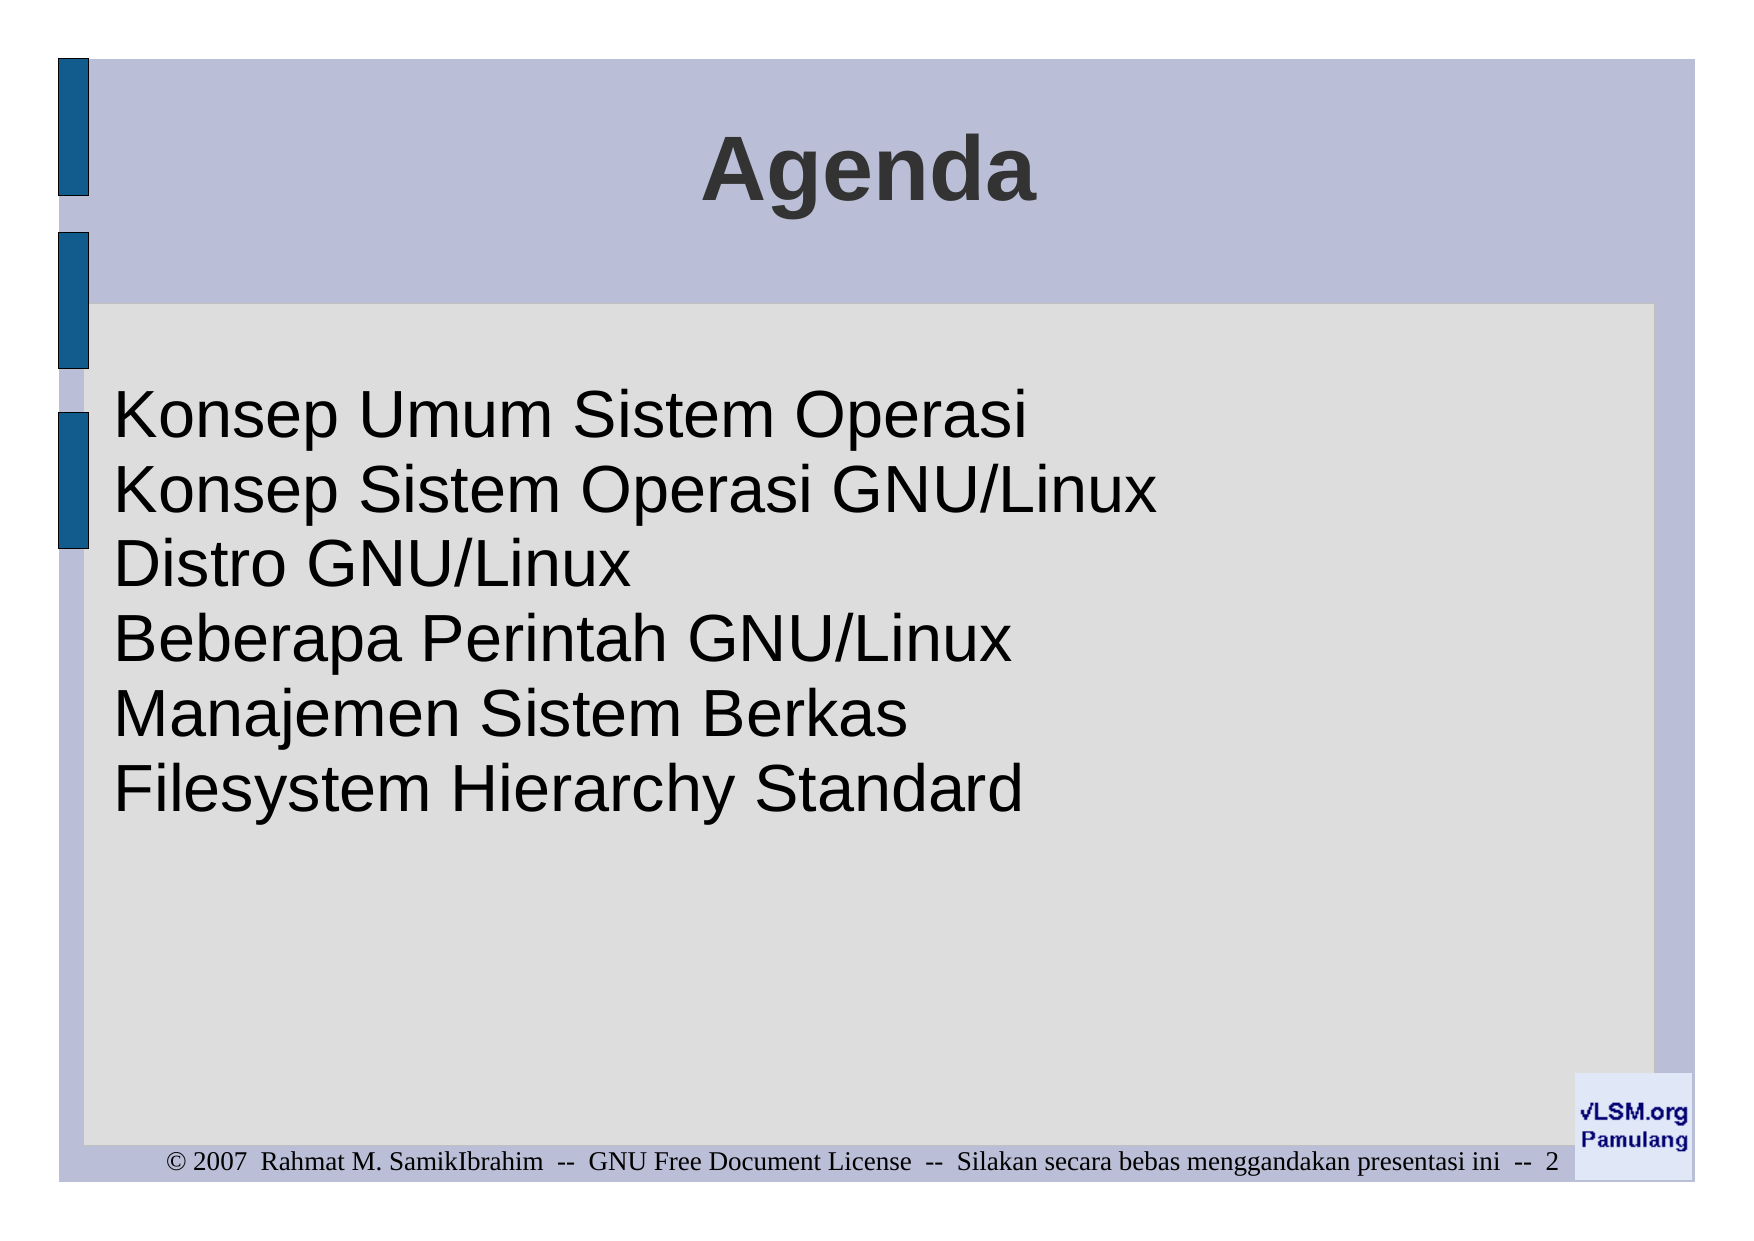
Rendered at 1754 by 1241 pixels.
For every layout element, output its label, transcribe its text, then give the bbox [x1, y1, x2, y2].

picture [1575, 1073, 1692, 1180]
title Agenda [169, 74, 1568, 263]
list Konsep Umum Sistem Operasi Konsep Sistem Operasi GNU/Linux Distro GNU/Linux Beberapa Perintah GNU/Linux Manajemen Sistem Berkas Filesystem Hierarchy Standard [96, 376, 1619, 884]
